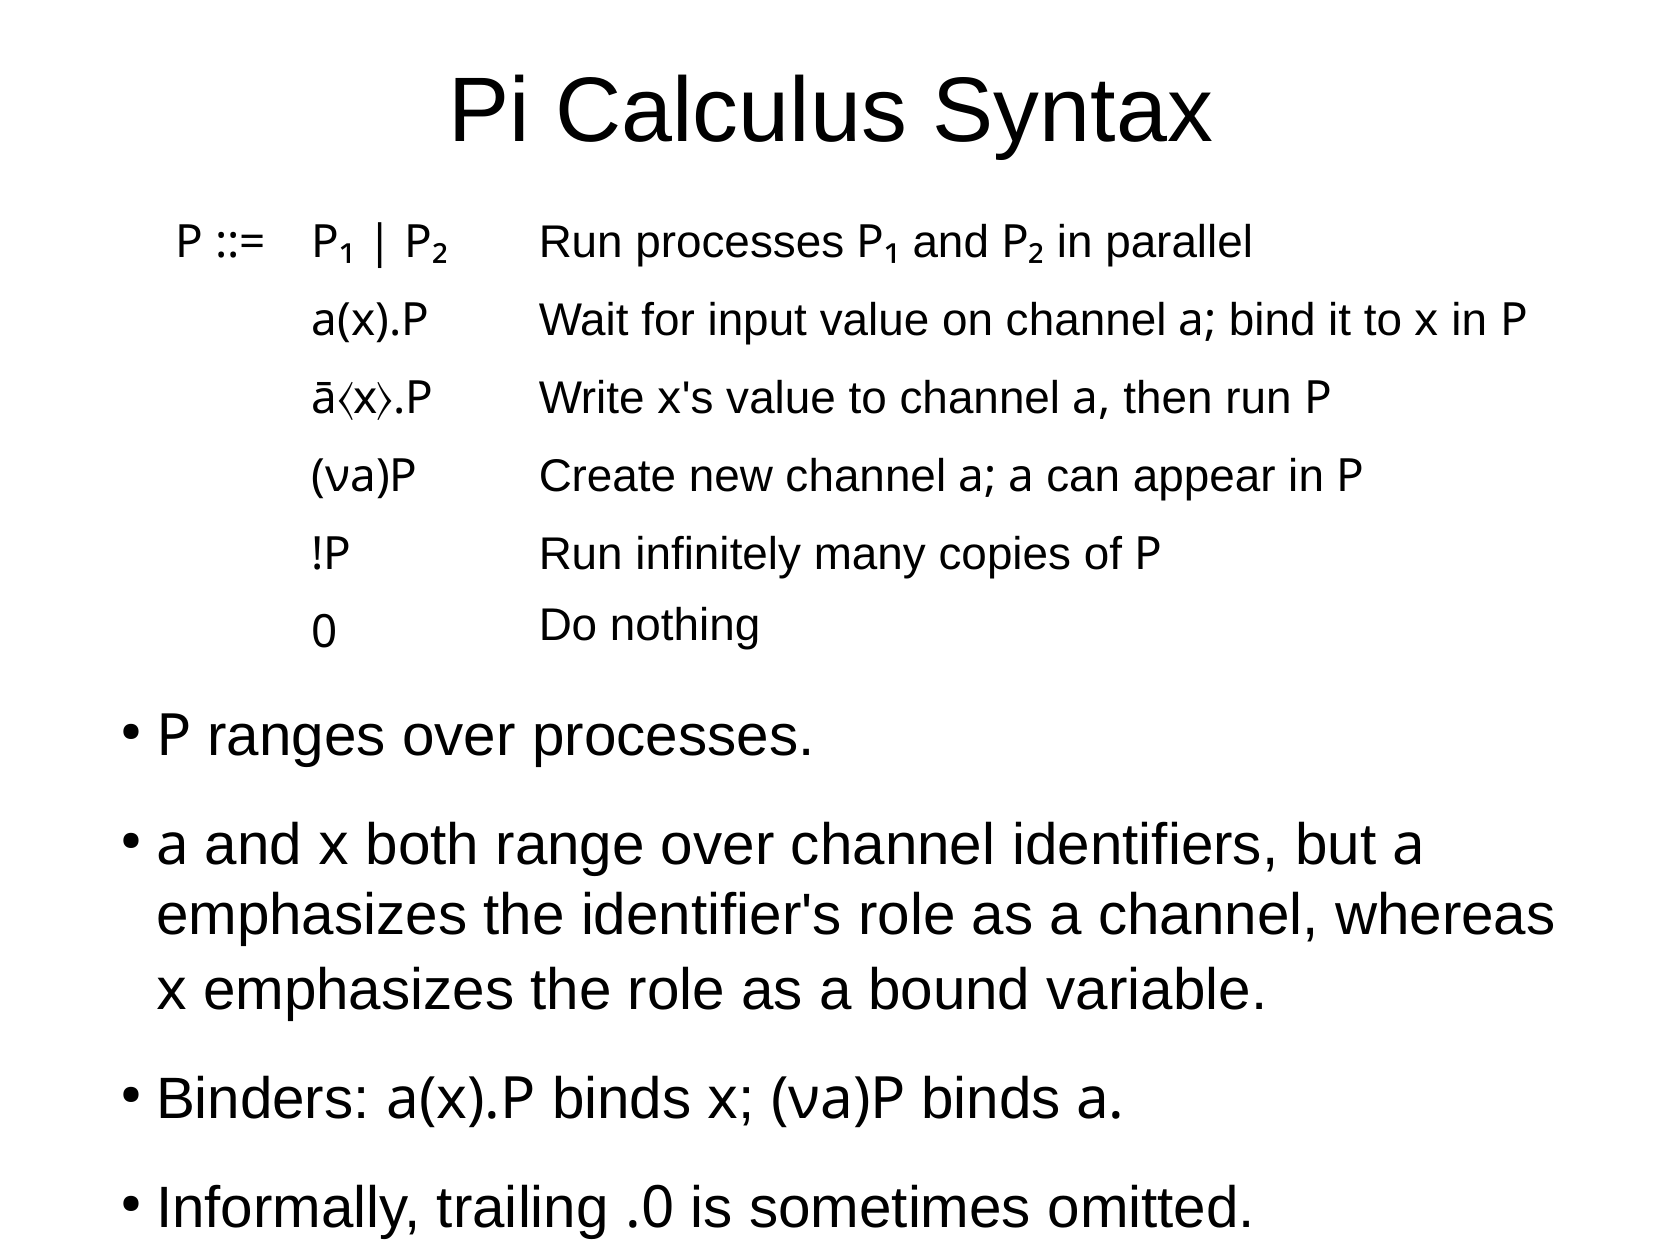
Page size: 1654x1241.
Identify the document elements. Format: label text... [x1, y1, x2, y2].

table_cell Write x's value to channel a, then run P [525, 358, 1571, 435]
table_cell [162, 436, 297, 513]
table_header P ::= [162, 202, 297, 279]
table_cell a(x).P [298, 280, 524, 357]
table_cell [162, 358, 297, 435]
table_cell (νa)P [298, 436, 524, 513]
table_cell Do nothing [525, 592, 1571, 669]
table_cell Run infinitely many copies of P [525, 514, 1571, 591]
table_cell Create new channel a; a can appear in P [525, 436, 1571, 513]
table_header Run processes P₁ and P₂ in parallel [525, 202, 1571, 279]
table_cell Wait for input value on channel a; bind it to x in P [525, 280, 1571, 357]
table_cell [162, 514, 297, 591]
text_box P ranges over processes. a and x both range over channel identifiers, but a emphasizes the identifier's role as a channel, whereas x emphasizes the role as a bound variable. Binders: a(x).P binds x; (νa)P binds a. Informally, trailing .0 is sometimes omitted. [105, 686, 1580, 1211]
title Pi Calculus Syntax [87, 26, 1576, 194]
table_header P₁ | P₂ [298, 202, 524, 279]
table_cell !P [298, 514, 524, 591]
table_cell [162, 280, 297, 357]
table_cell [162, 592, 297, 669]
table_cell 0 [298, 592, 524, 669]
table_cell ā〈x〉.P [298, 358, 524, 435]
